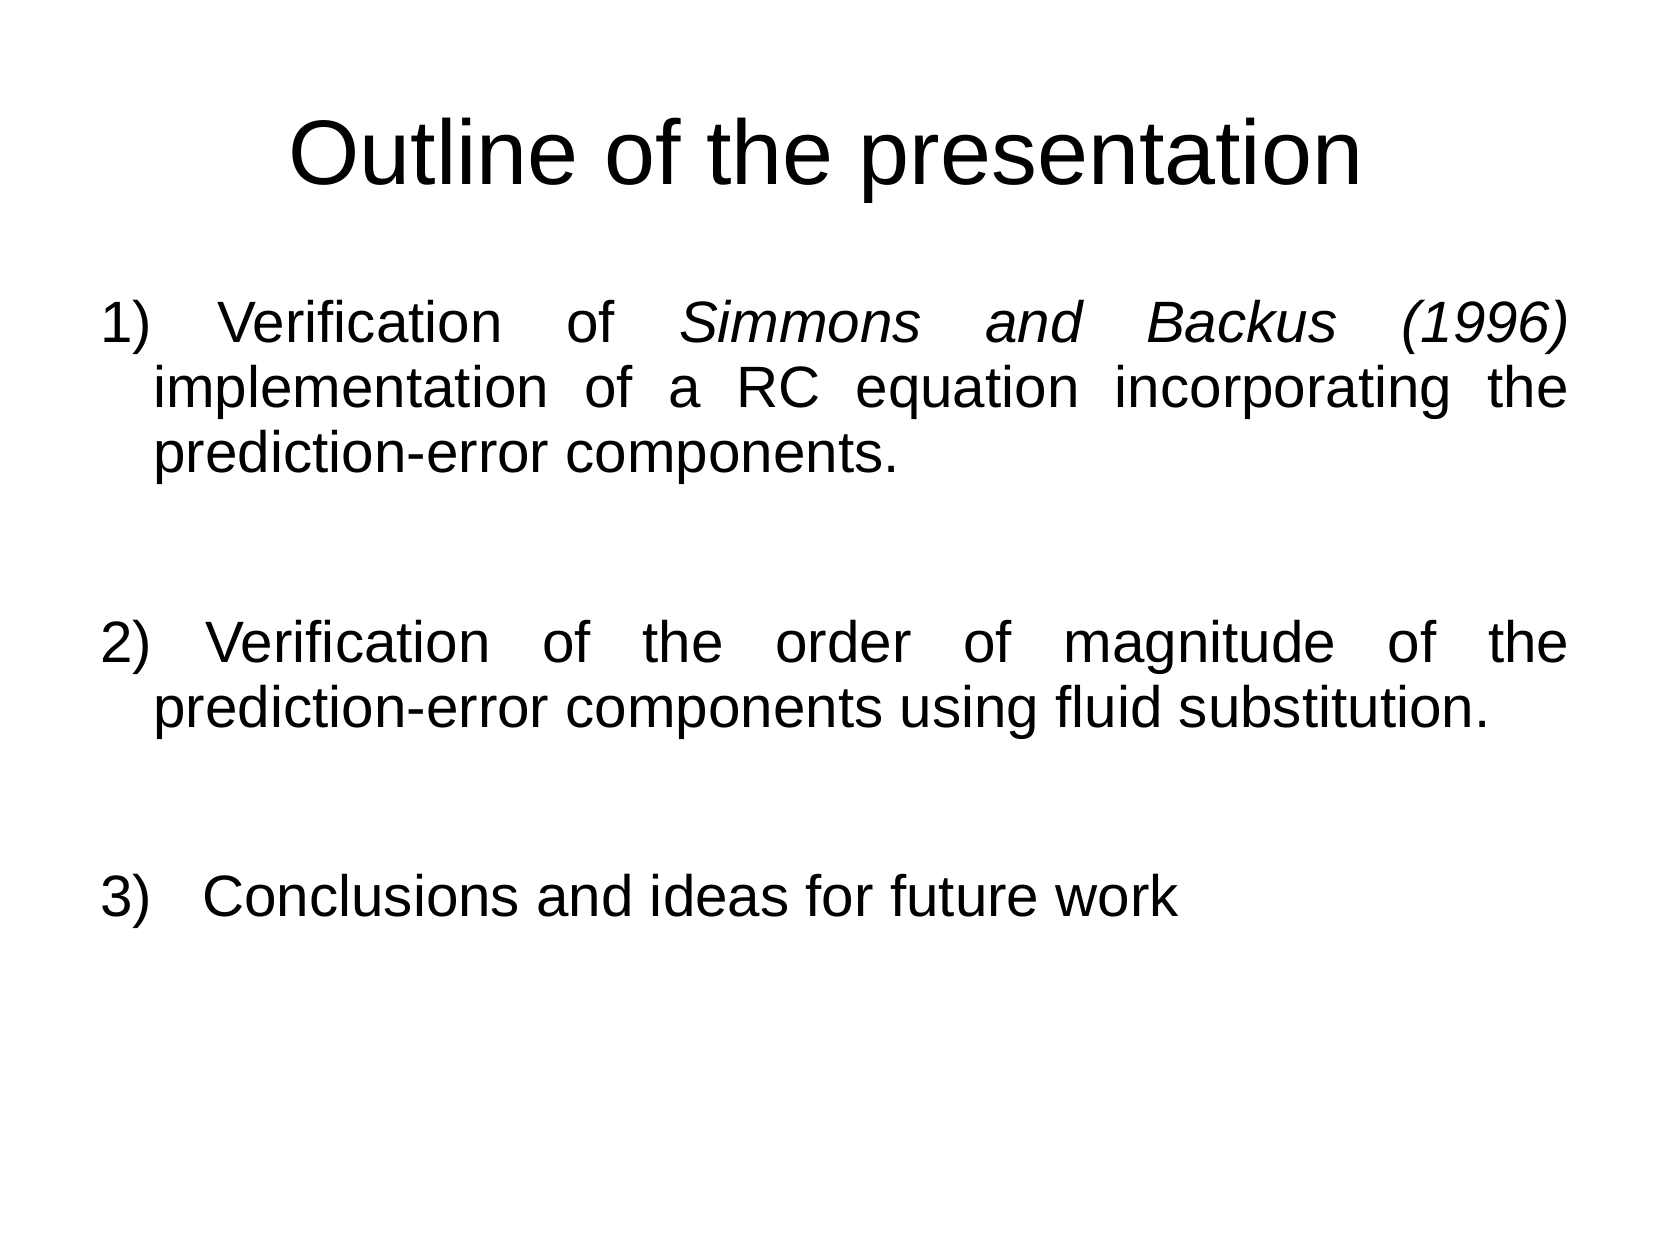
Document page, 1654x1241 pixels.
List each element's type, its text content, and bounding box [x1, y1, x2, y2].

title Outline of the presentation [82, 49, 1571, 257]
list Verification of Simmons and Backus (1996) implementation of a RC equation incorporating the prediction-error components. Verification of the order of magnitude of the prediction-error components using fluid substitution. Conclusions and ideas for future work [82, 290, 1571, 1010]
